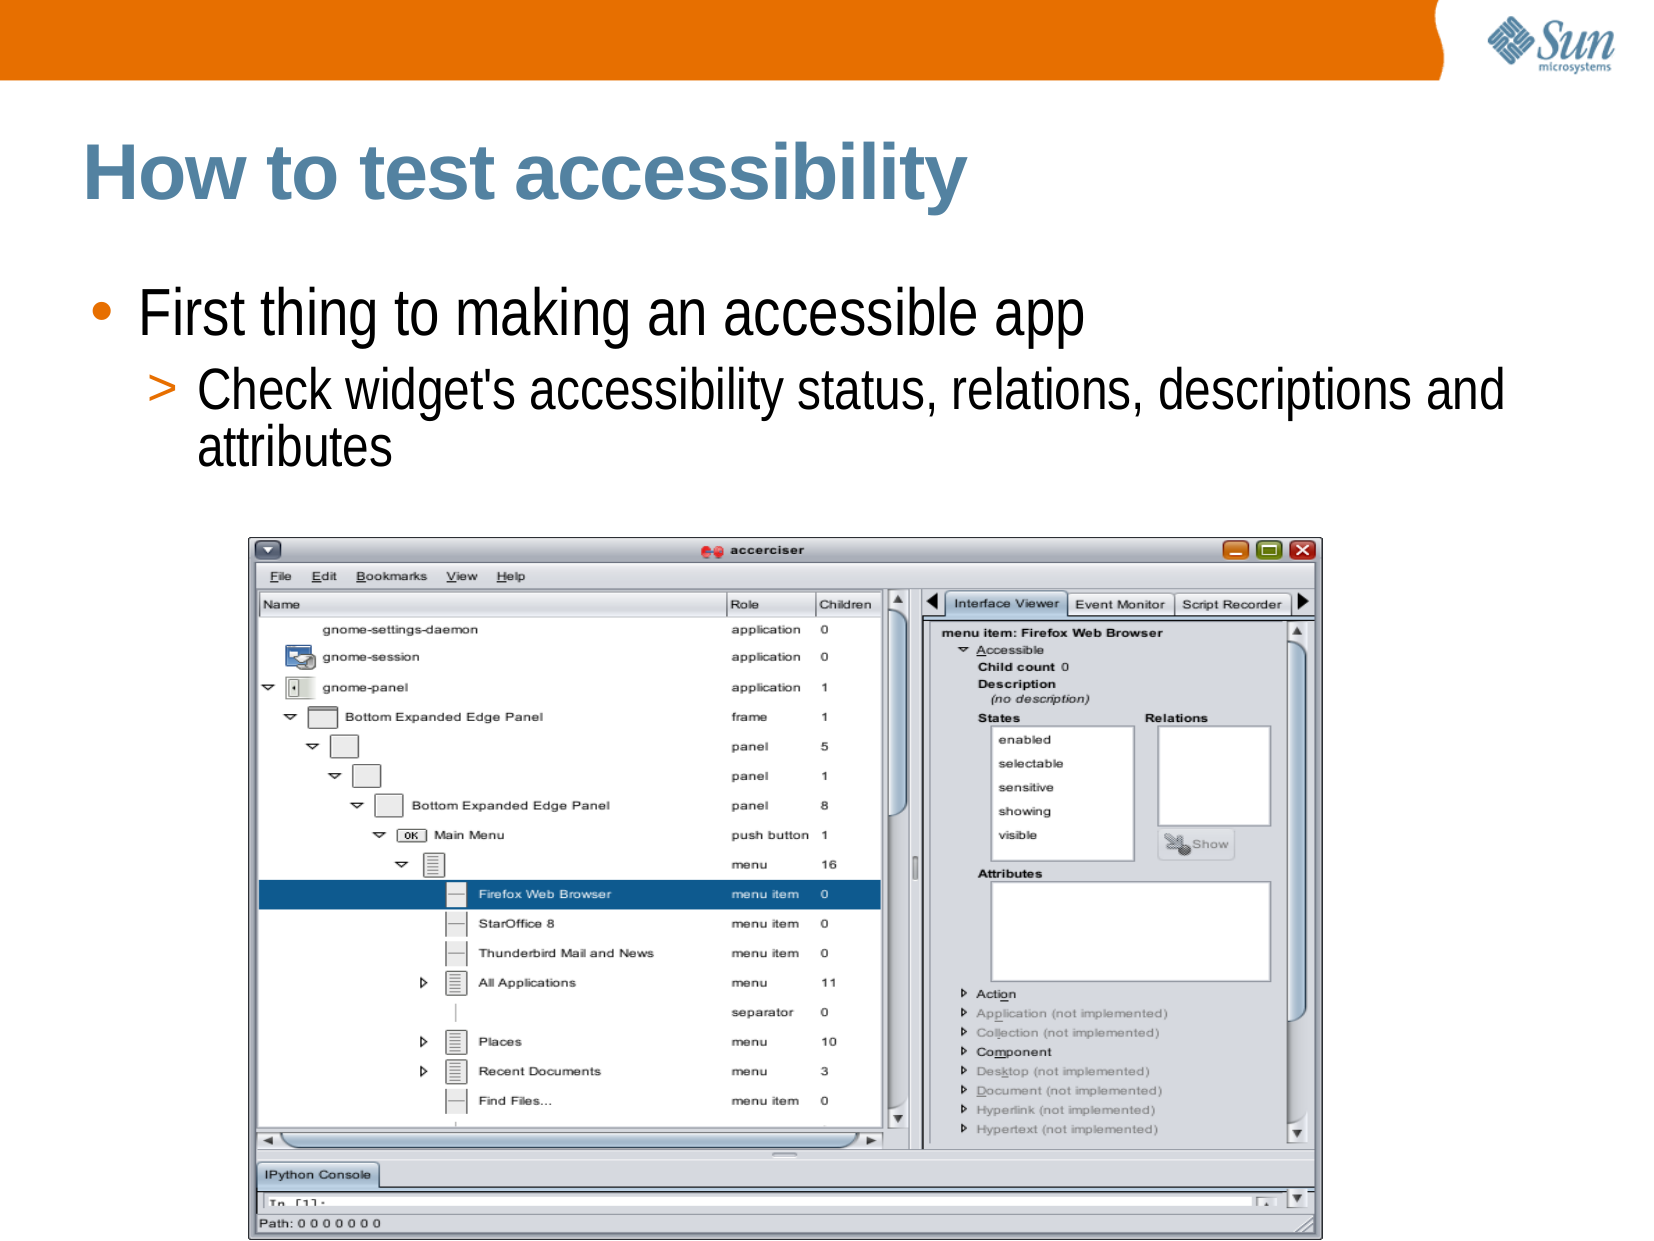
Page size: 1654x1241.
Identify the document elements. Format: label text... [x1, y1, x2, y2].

picture [248, 537, 1323, 1241]
title How to test accessibility [82, 135, 1585, 251]
list First thing to making an accessible app Check widget's accessibility status, relations, descriptions and attributes [71, 283, 1545, 1121]
picture [0, 0, 1654, 83]
